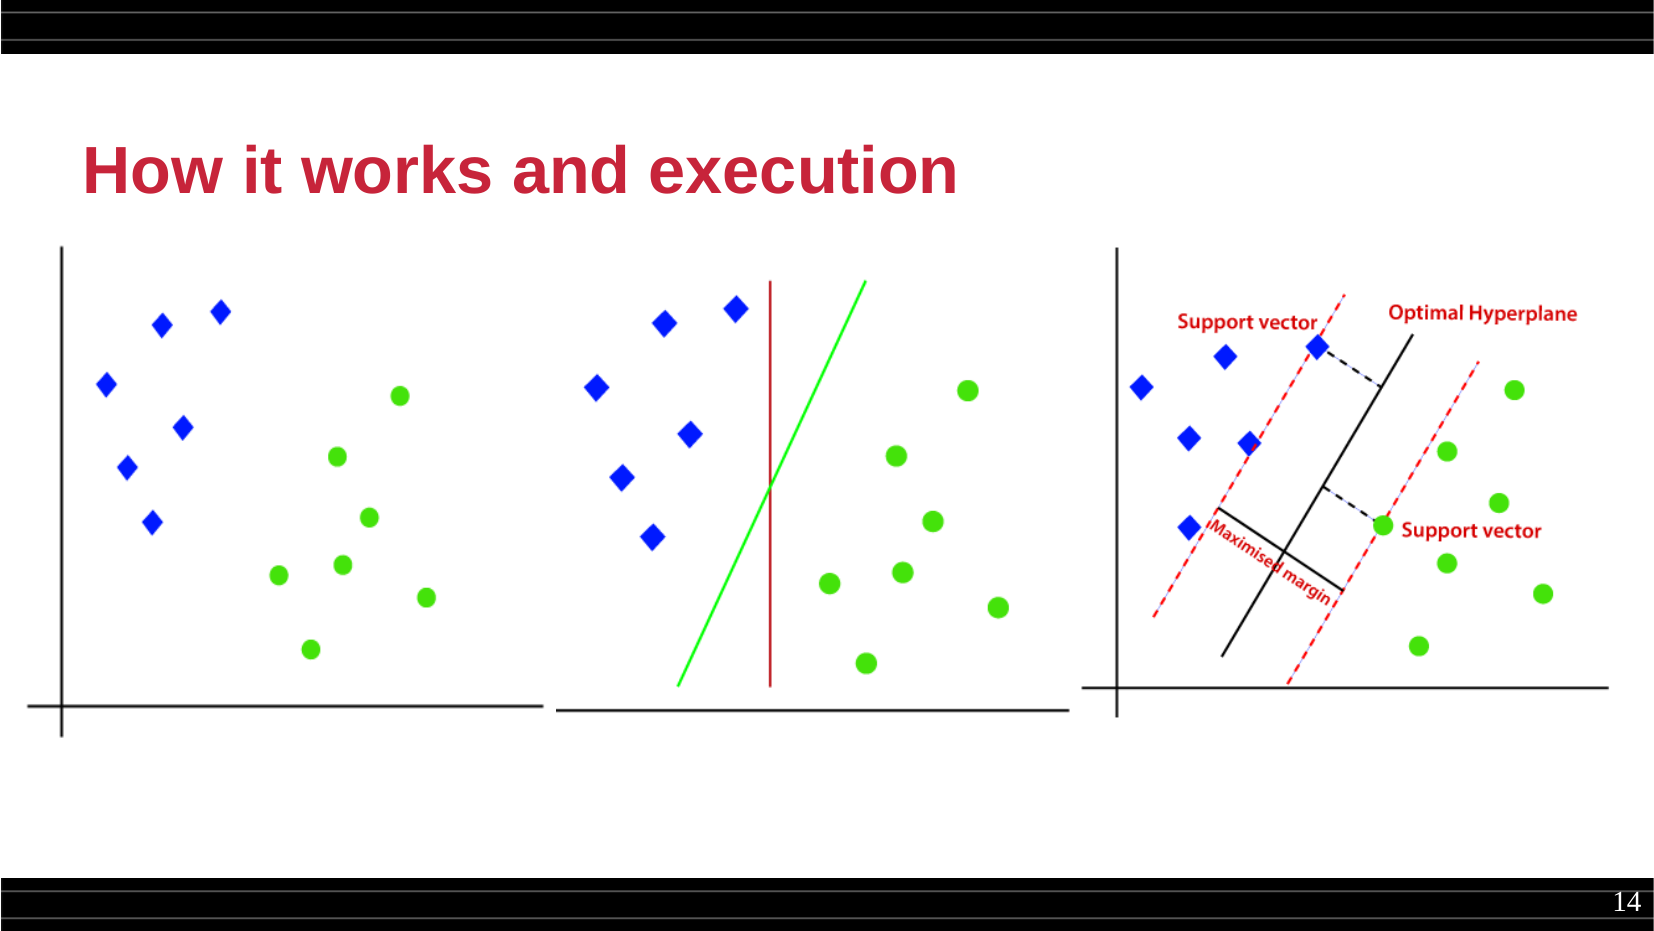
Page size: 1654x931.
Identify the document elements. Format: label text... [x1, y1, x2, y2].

picture [1, 878, 1654, 931]
picture [23, 239, 1619, 750]
picture [1, 0, 1654, 54]
title How it works and execution [82, 92, 1571, 239]
